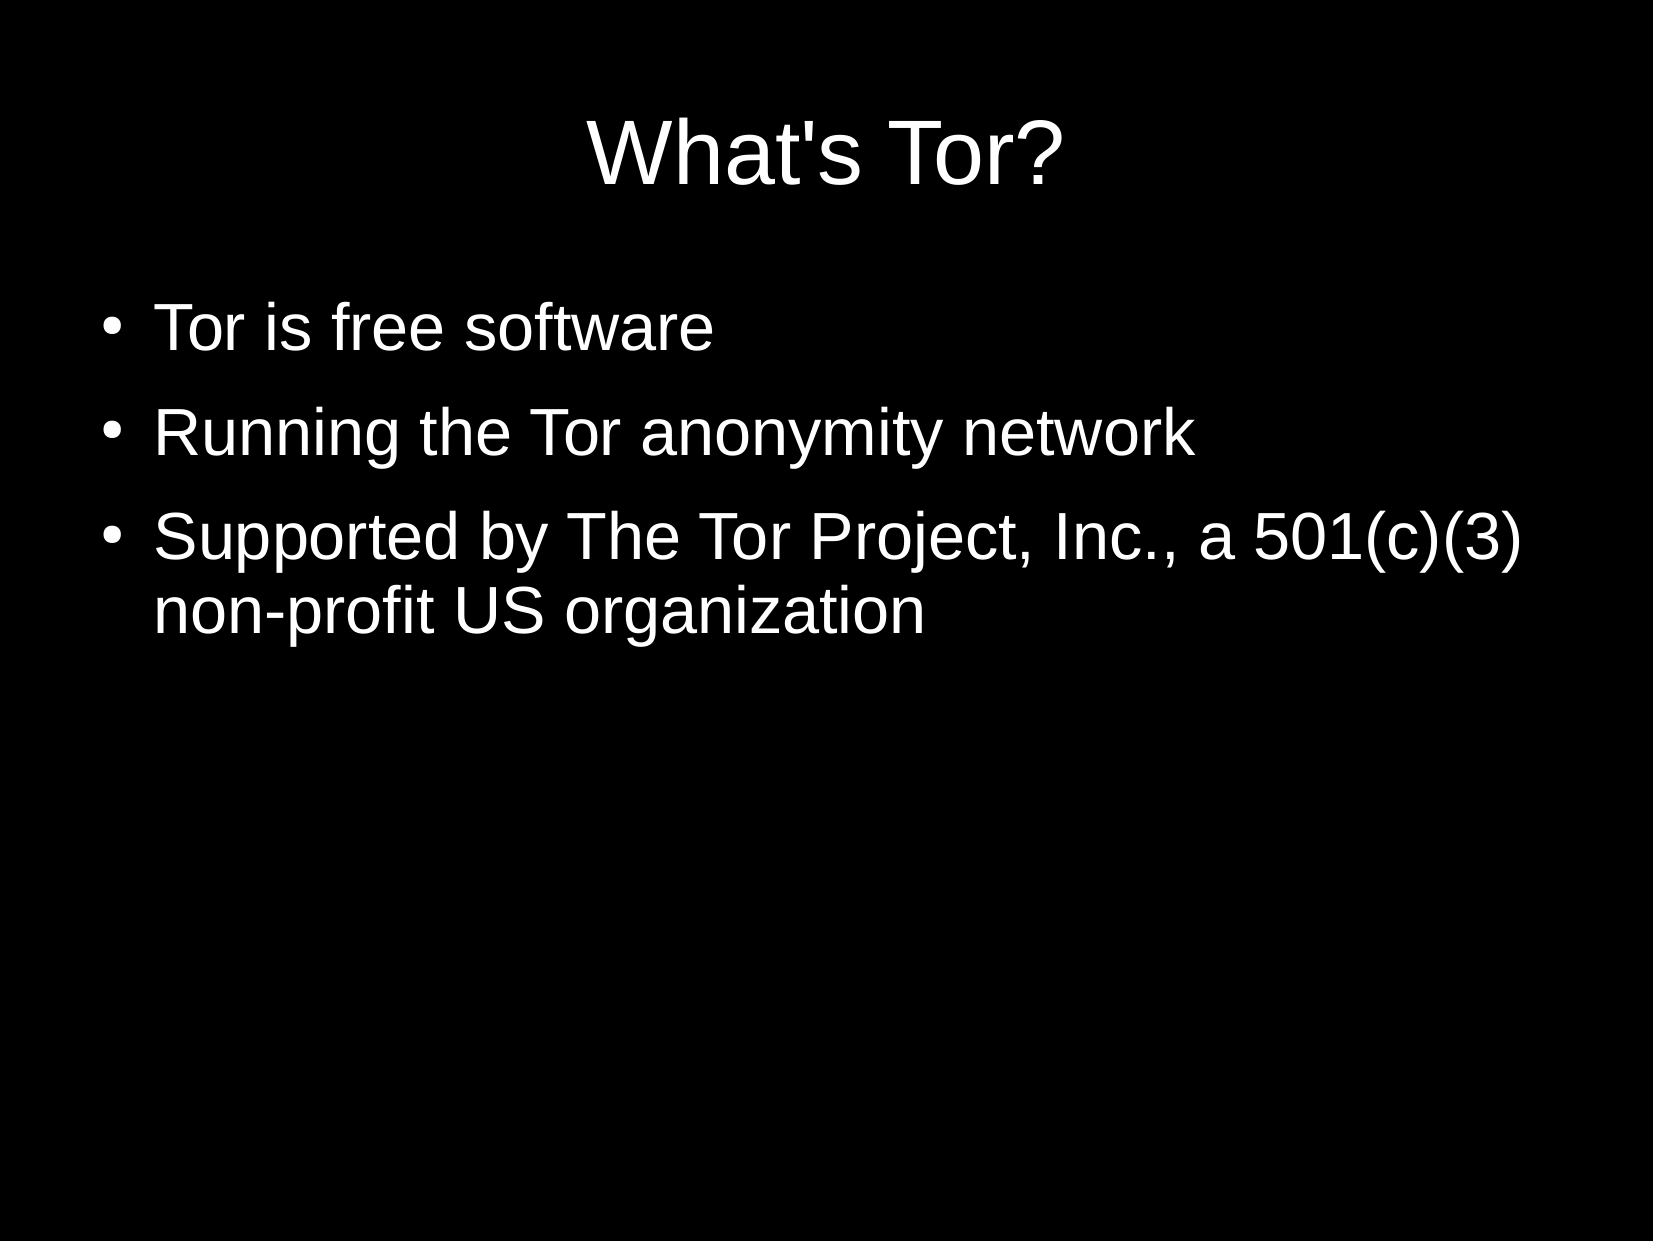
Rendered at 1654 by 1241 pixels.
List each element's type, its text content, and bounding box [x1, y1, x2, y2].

title What's Tor? [82, 49, 1571, 257]
list Tor is free software Running the Tor anonymity network Supported by The Tor Project, Inc., a 501(c)(3) non-profit US organization [82, 290, 1538, 1010]
